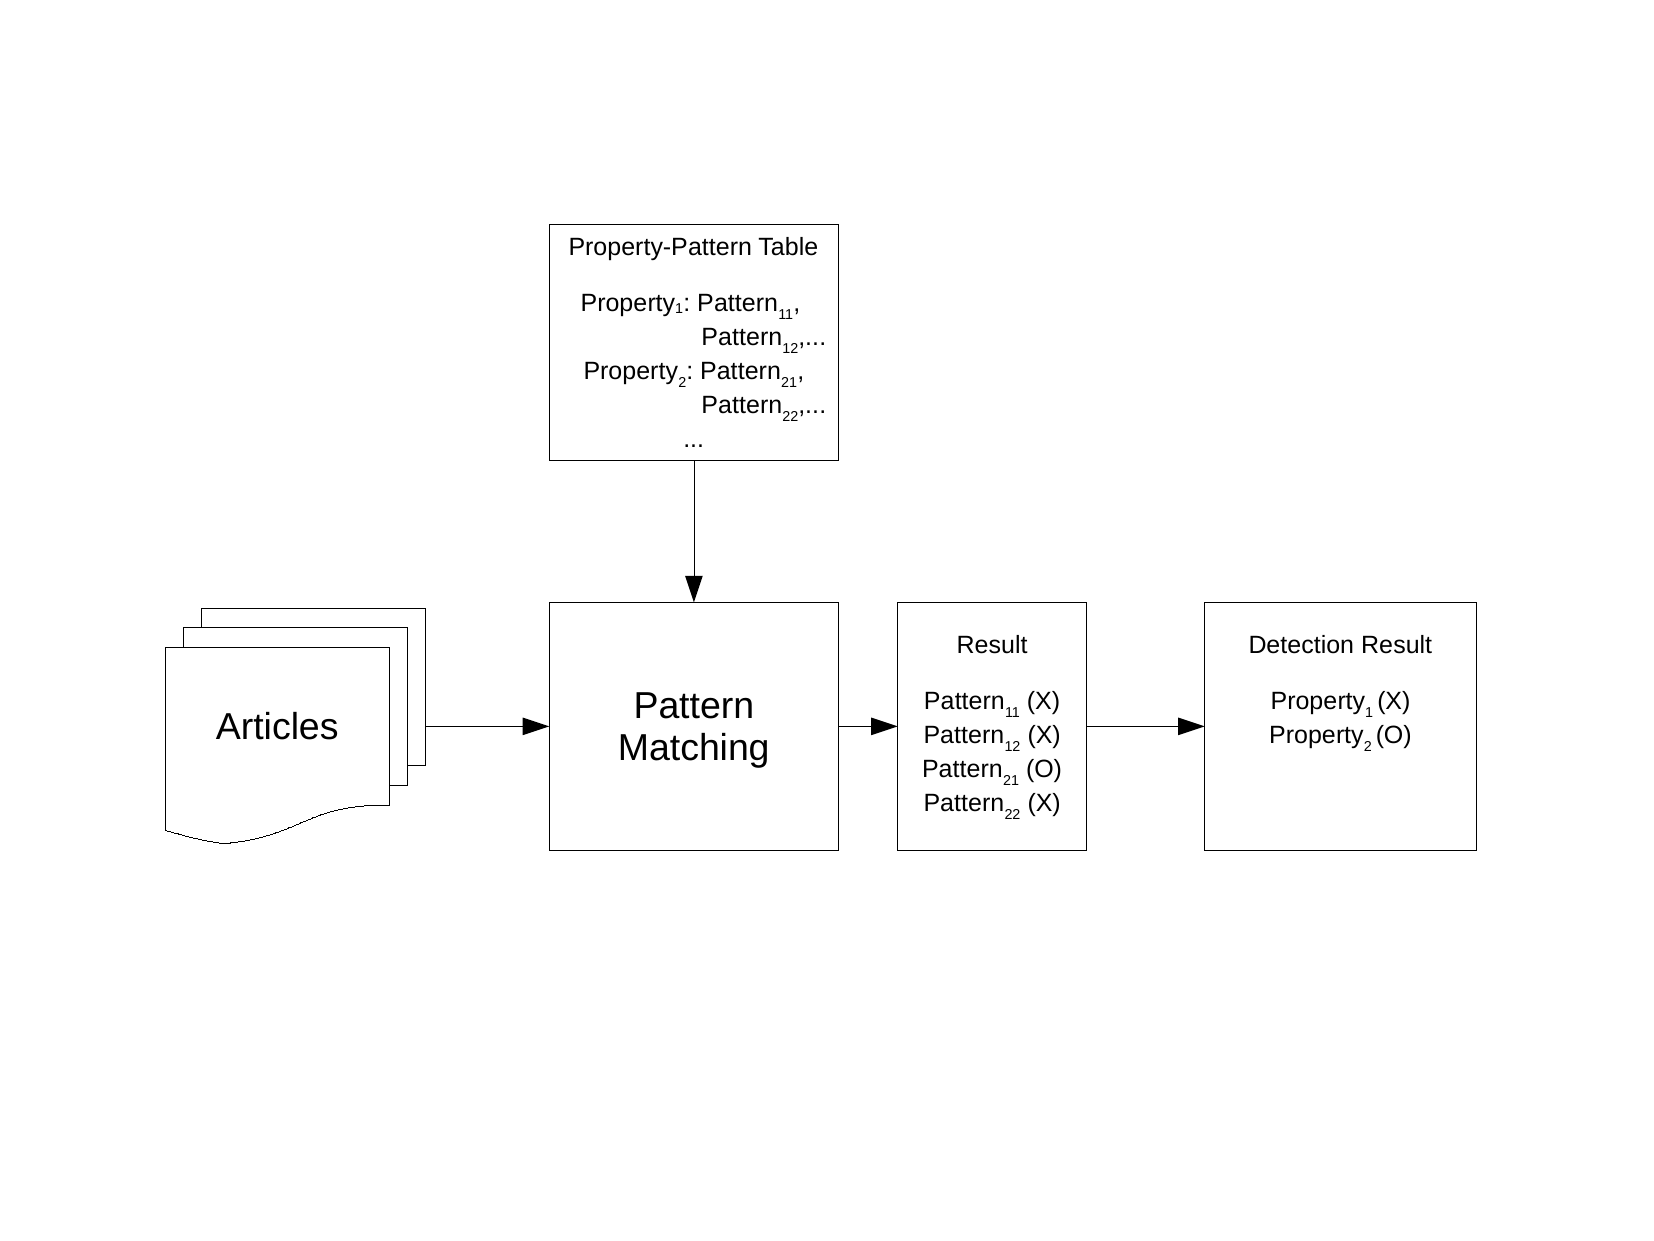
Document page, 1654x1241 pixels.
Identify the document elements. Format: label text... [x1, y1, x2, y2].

text_box Detection Result Property1 (X) Property2 (O) [1204, 602, 1477, 851]
text_box Result Pattern11 (X) Pattern12 (X) Pattern21 (O) Pattern22 (X) [897, 602, 1087, 851]
text_box Pattern Matching [549, 602, 839, 851]
text_box Property-Pattern Table Property1: Pattern11, Pattern12,... Property2: Pattern21, Pattern22,... ... [549, 224, 839, 461]
text_box Articles [165, 608, 426, 844]
